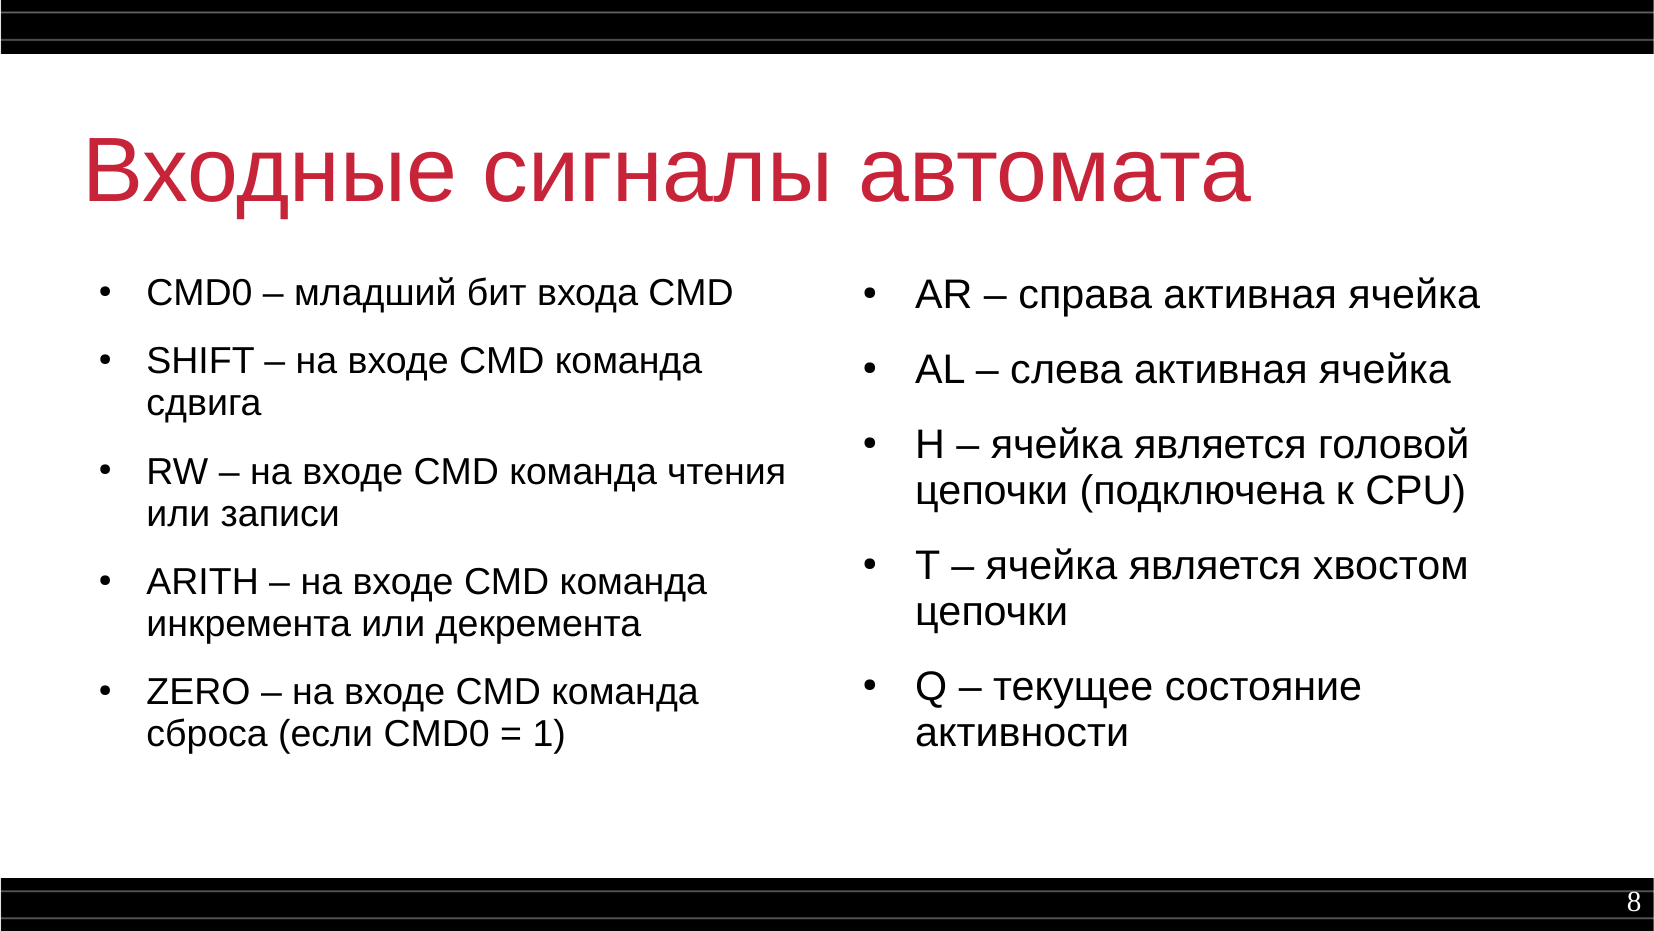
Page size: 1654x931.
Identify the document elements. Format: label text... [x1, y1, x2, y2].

list AR – справа активная ячейка AL – слева активная ячейка H – ячейка является головой цепочки (подключена к CPU) T – ячейка является хвостом цепочки Q – текущее состояние активности [845, 271, 1572, 758]
list CMD0 – младший бит входа CMD SHIFT – на входе CMD команда сдвига RW – на входе CMD команда чтения или записи ARITH – на входе CMD команда инкремента или декремента ZERO – на входе CMD команда сброса (если CMD0 = 1) [82, 271, 809, 758]
picture [0, 878, 1654, 931]
picture [0, 0, 1654, 54]
title Входные сигналы автомата [82, 92, 1571, 248]
